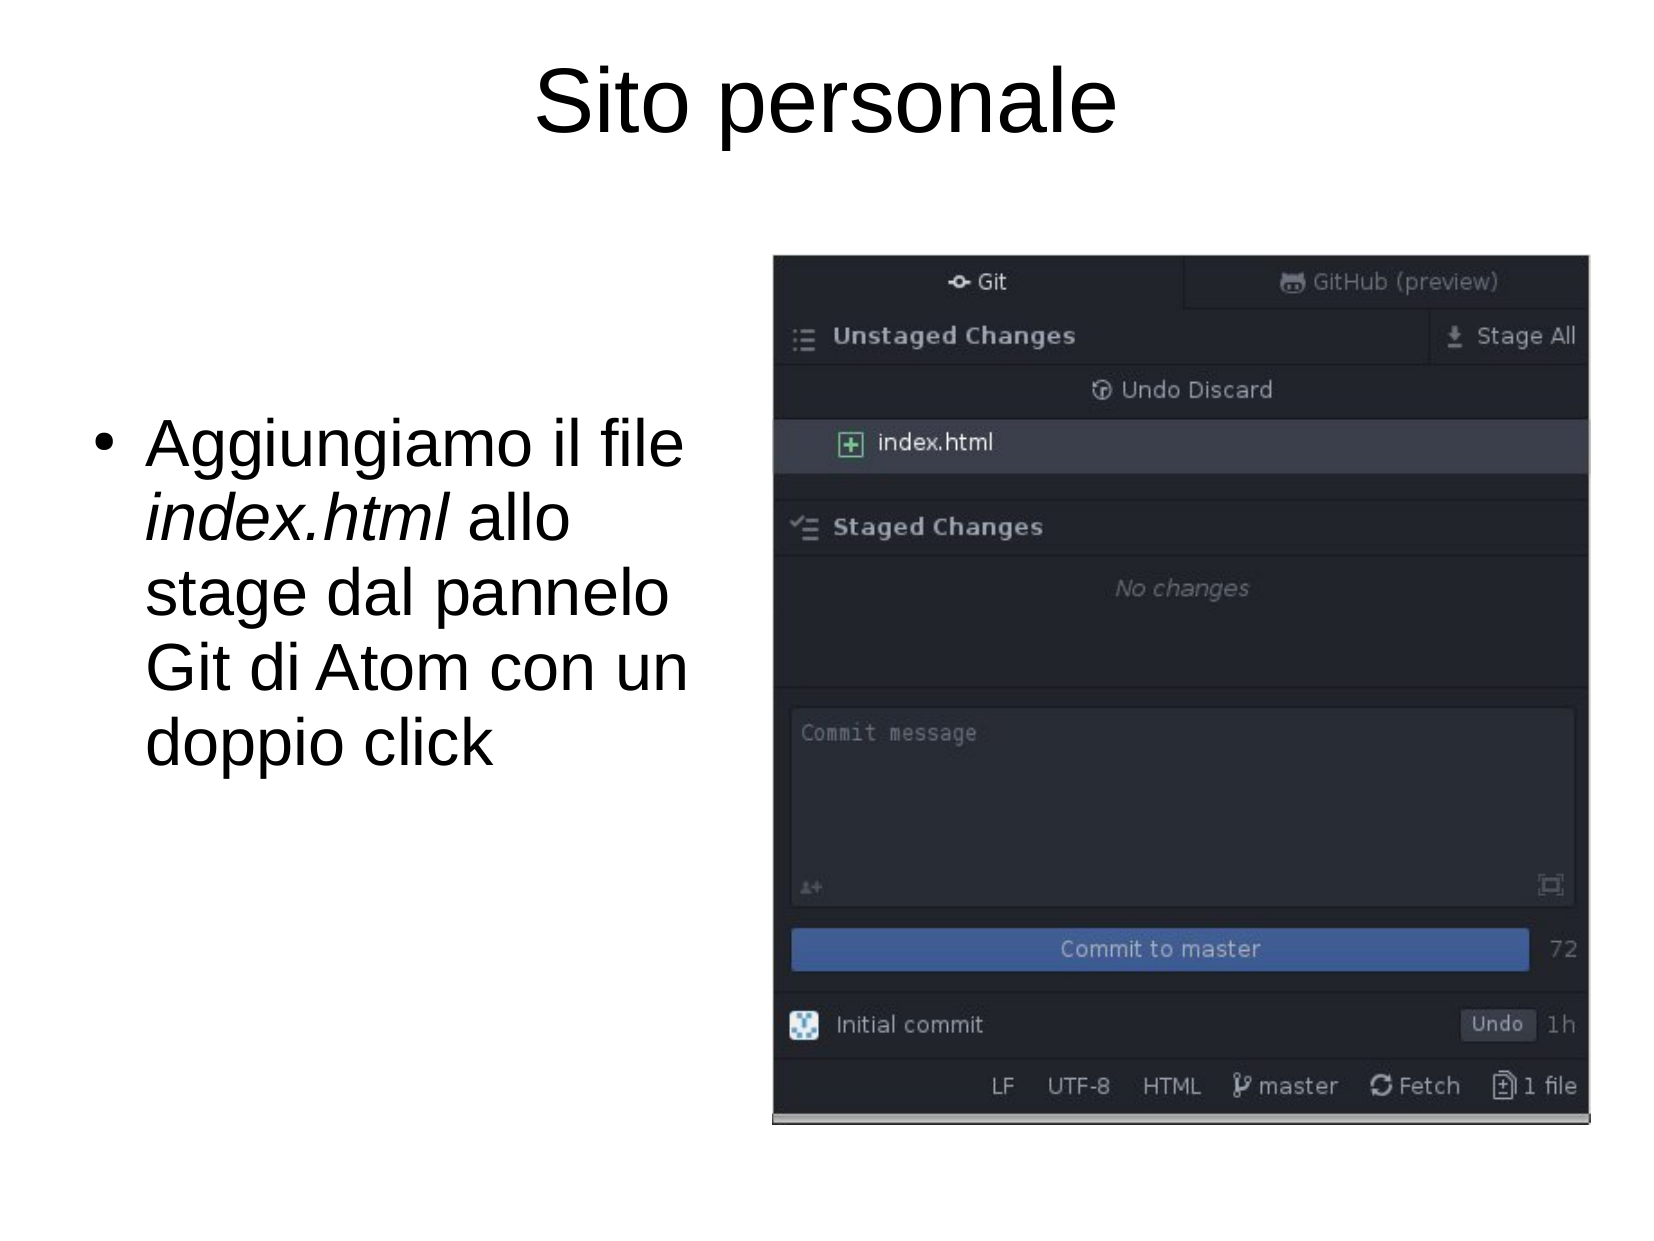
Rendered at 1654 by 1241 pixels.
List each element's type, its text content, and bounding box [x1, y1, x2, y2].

title Sito personale [82, 49, 1571, 257]
picture [772, 254, 1591, 1126]
list Aggiungiamo il file index.html allo stage dal pannelo Git di Atom con un doppio click [15, 196, 691, 1171]
